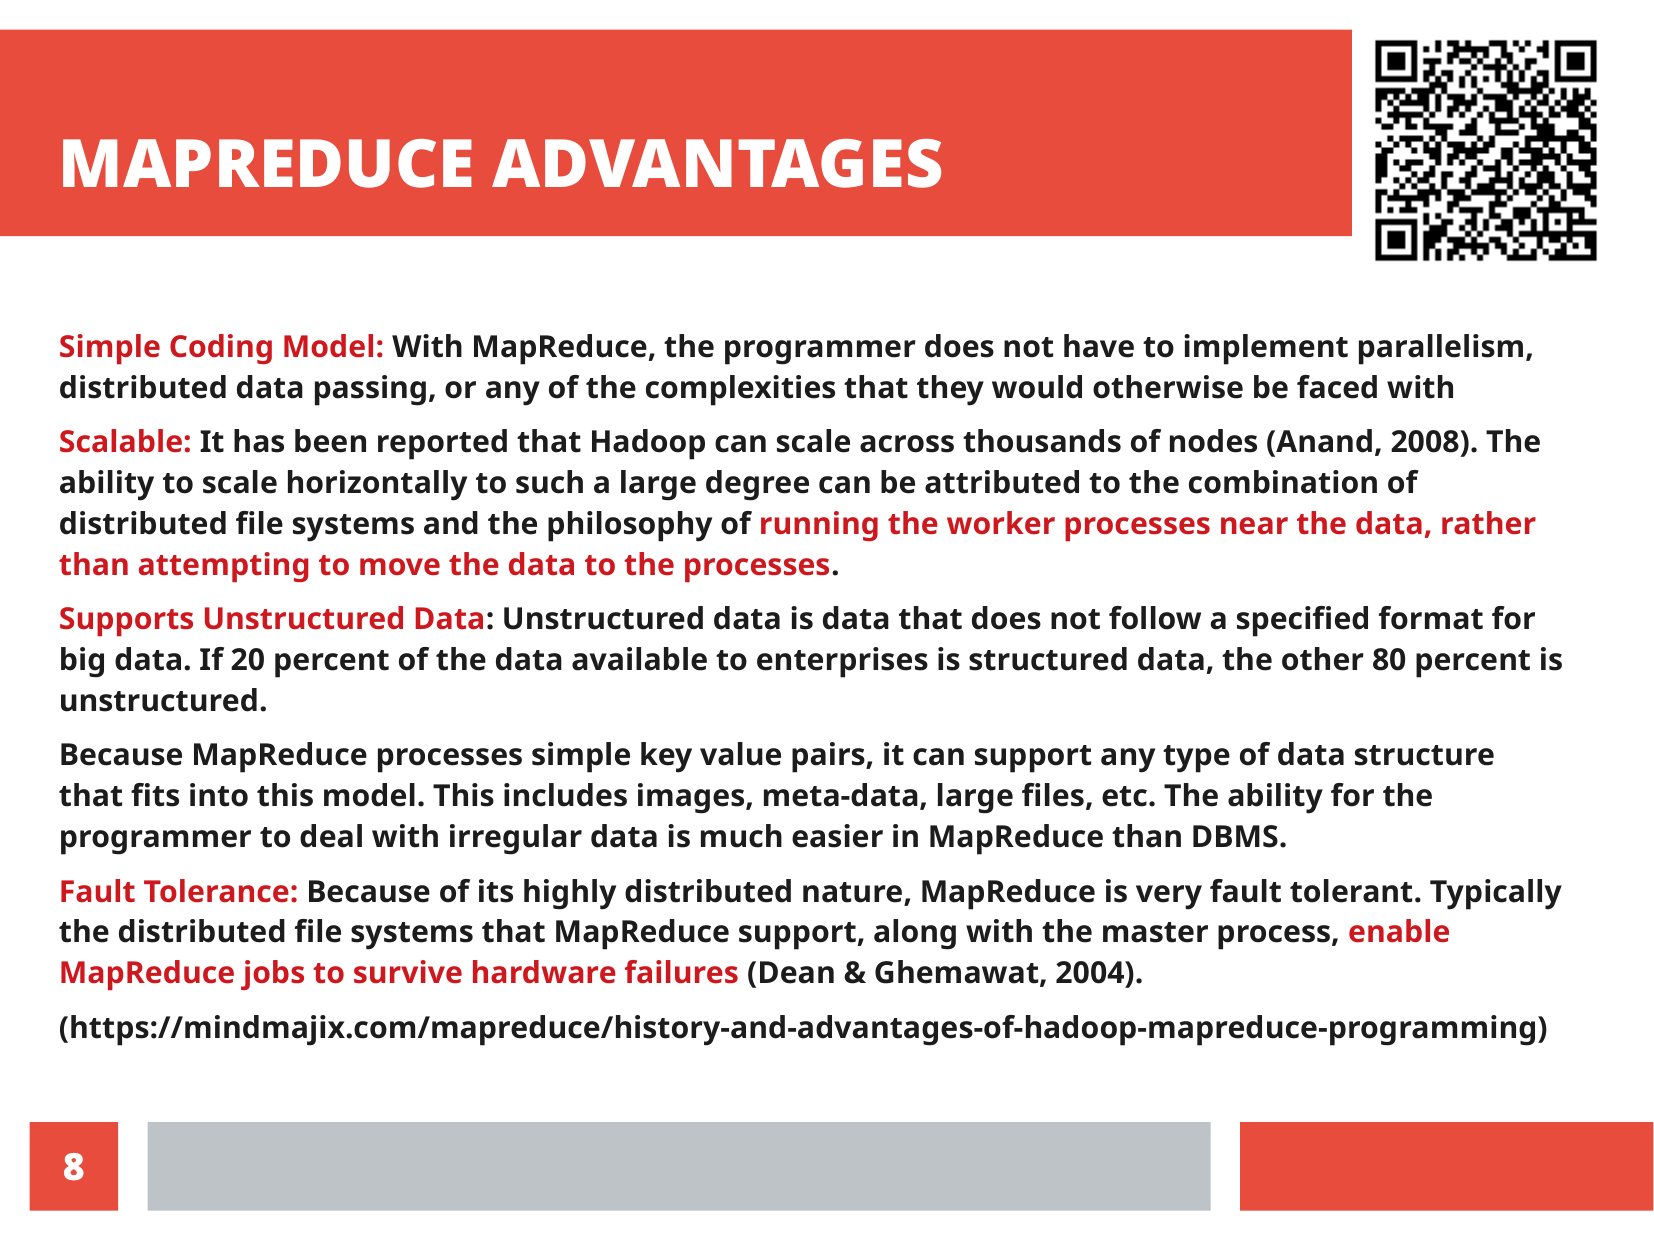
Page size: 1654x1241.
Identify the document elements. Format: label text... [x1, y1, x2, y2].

list Simple Coding Model: With MapReduce, the programmer does not have to implement parallelism, distributed data passing, or any of the complexities that they would otherwise be faced with Scalable: It has been reported that Hadoop can scale across thousands of nodes (Anand, 2008). The ability to scale horizontally to such a large degree can be attributed to the combination of distributed file systems and the philosophy of running the worker processes near the data, rather than attempting to move the data to the processes. Supports Unstructured Data: Unstructured data is data that does not follow a specified format for big data. If 20 percent of the data available to enterprises is structured data, the other 80 percent is unstructured. Because MapReduce processes simple key value pairs, it can support any type of data structure that fits into this model. This includes images, meta-data, large files, etc. The ability for the programmer to deal with irregular data is much easier in MapReduce than DBMS. Fault Tolerance: Because of its highly distributed nature, MapReduce is very fault tolerant. Typically the distributed file systems that MapReduce support, along with the master process, enable MapReduce jobs to survive hardware failures (Dean & Ghemawat, 2004). (https://mindmajix.com/mapreduce/history-and-advantages-of-hadoop-mapreduce-programming) [59, 324, 1565, 1093]
title MAPREDUCE ADVANTAGES [59, 59, 1352, 207]
picture [1352, 17, 1621, 286]
